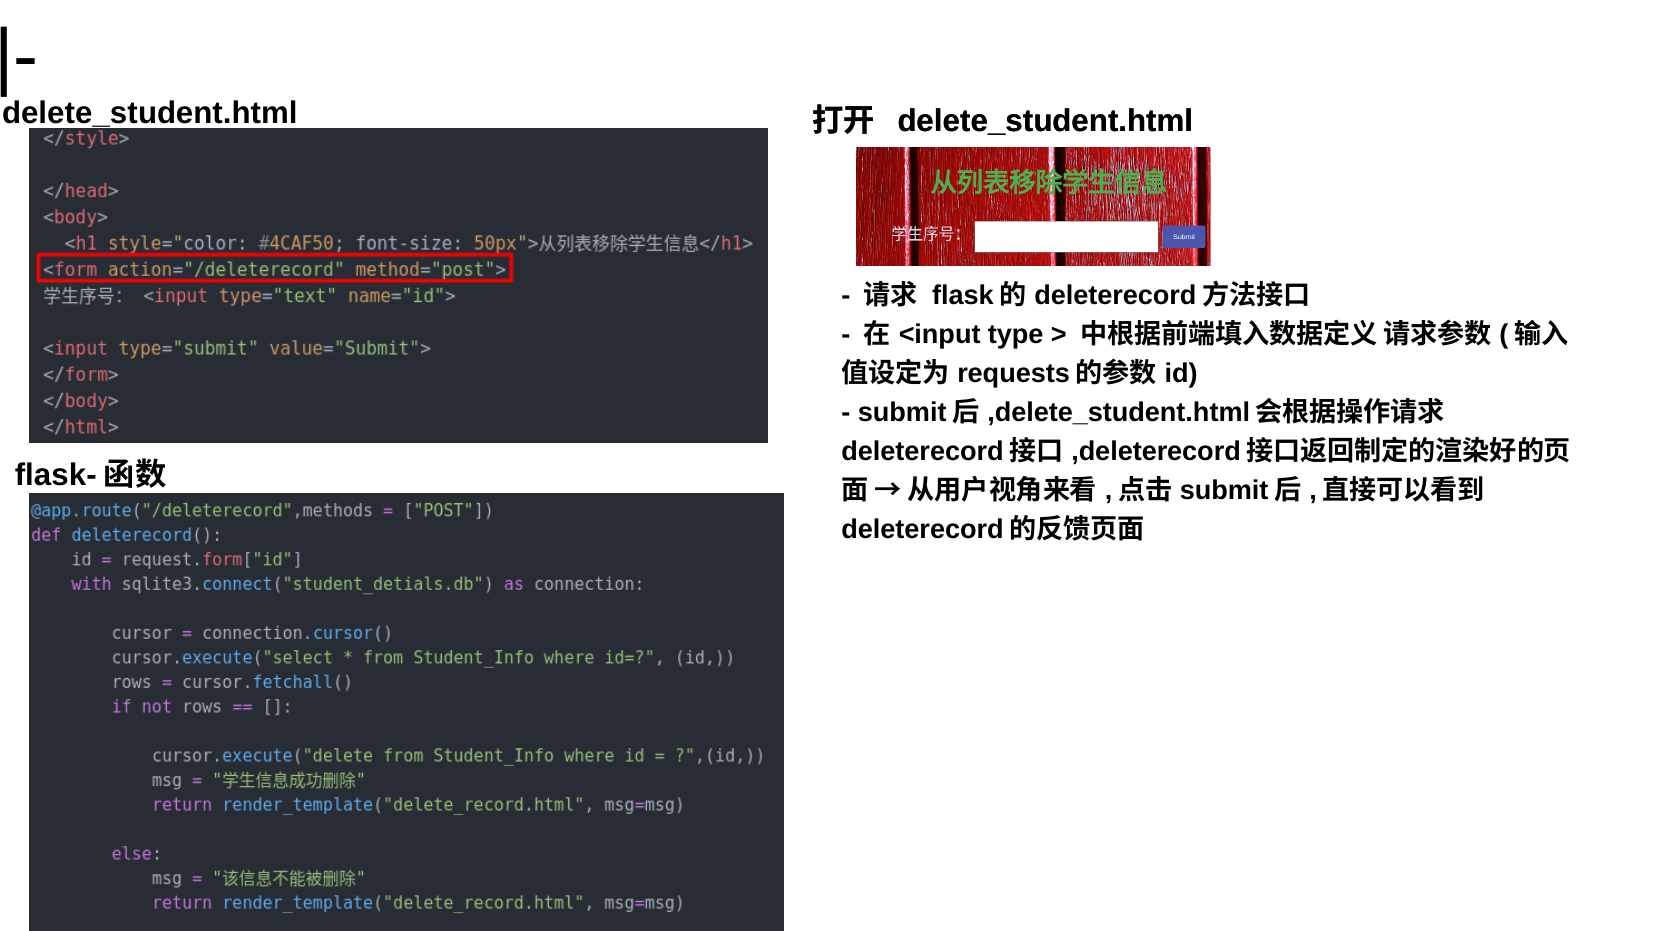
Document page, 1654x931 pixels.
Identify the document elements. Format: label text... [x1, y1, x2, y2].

text_box 打开 delete_student.html [797, 87, 1270, 183]
title |- [0, 0, 355, 87]
picture [29, 493, 784, 931]
text_box - 请求 flask的deleterecord方法接口 - 在<input type > 中根据前端填入数据定义 请求参数(输入值设定为requests的参数id) - submit后,delete_student.html会根据操作请求deleterecord接口,deleterecord接口返回制定的渲染好的页面 → 从用户视角来看,点击submit后,直接可以看到deleterecord的反馈页面 [826, 265, 1595, 554]
picture [856, 183, 1211, 265]
text_box flask-函数 [0, 441, 326, 502]
picture [29, 128, 768, 443]
text_box delete_student.html [0, 87, 502, 355]
